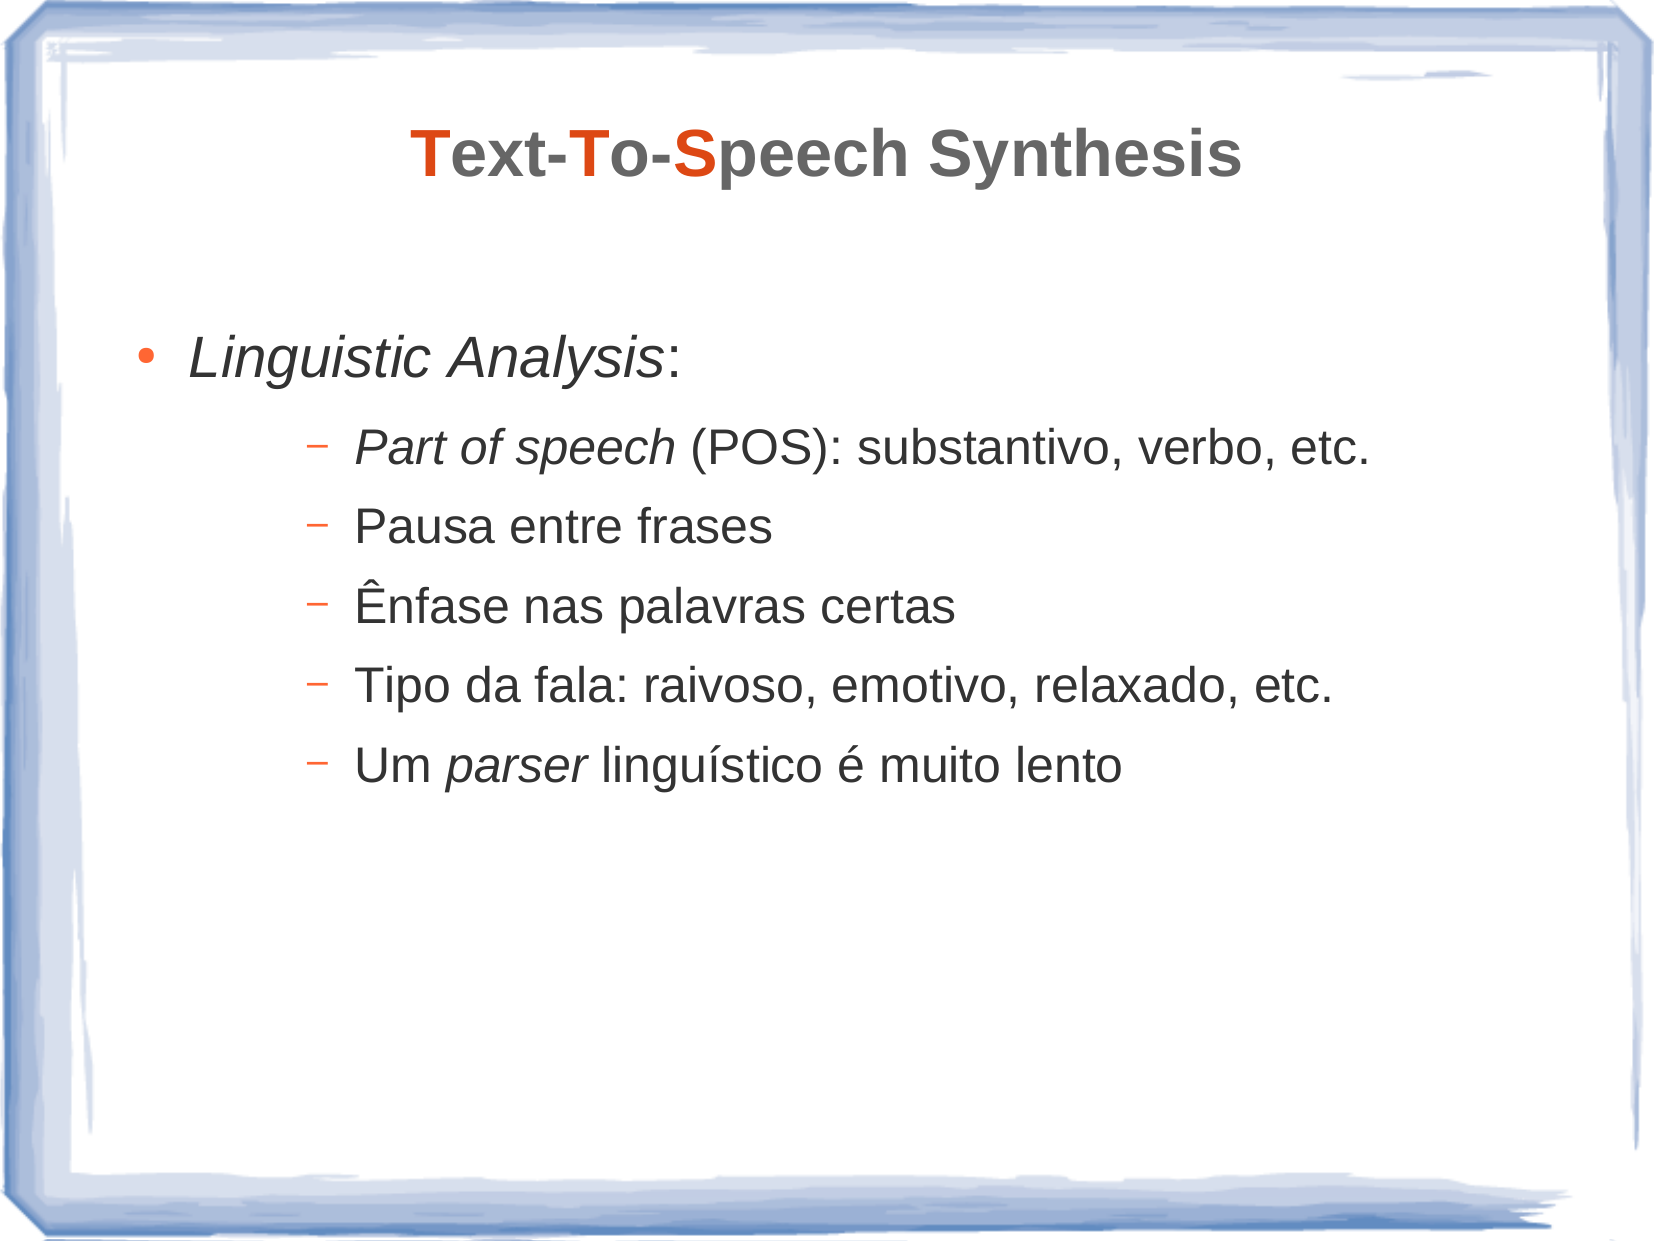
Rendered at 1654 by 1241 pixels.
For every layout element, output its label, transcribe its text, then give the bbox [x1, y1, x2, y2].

title Text-To-Speech Synthesis [82, 49, 1571, 257]
list Linguistic Analysis: Part of speech (POS): substantivo, verbo, etc. Pausa entre frases Ênfase nas palavras certas Tipo da fala: raivoso, emotivo, relaxado, etc. Um parser linguístico é muito lento [118, 324, 1571, 1045]
picture [0, 0, 1654, 1241]
